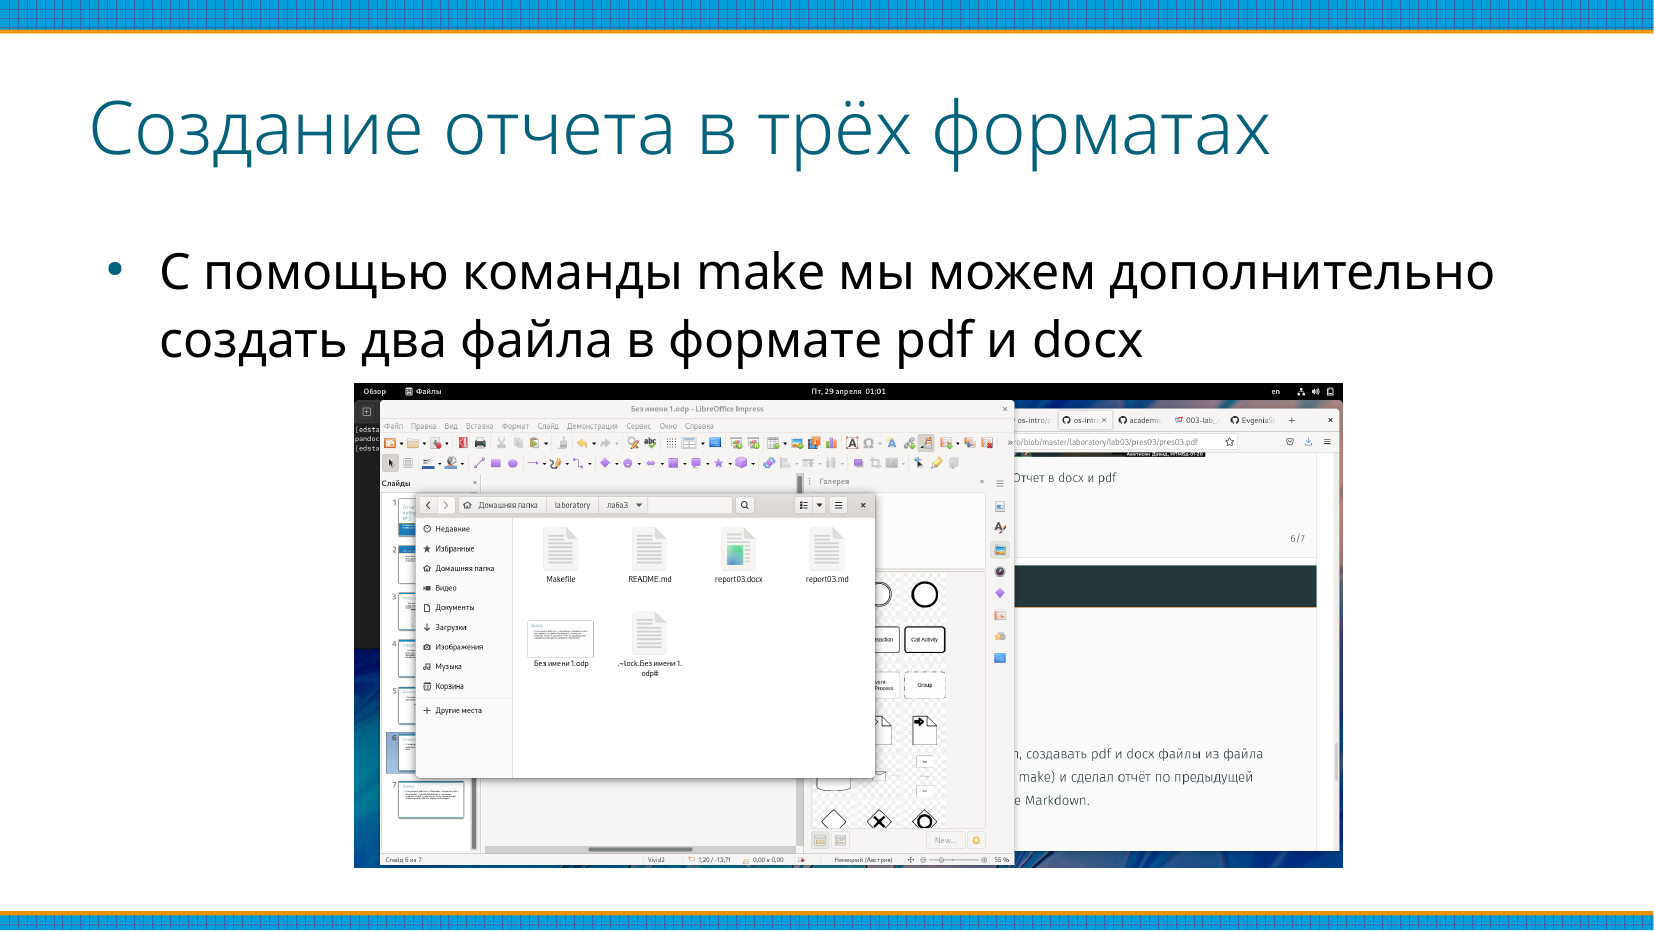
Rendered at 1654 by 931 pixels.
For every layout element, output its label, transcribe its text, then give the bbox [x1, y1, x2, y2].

picture [354, 383, 1343, 868]
list С помощью команды make мы можем дополнительно создать два файла в формате pdf и docx [88, 236, 1565, 901]
title Создание отчета в трёх форматах [88, 44, 1565, 207]
